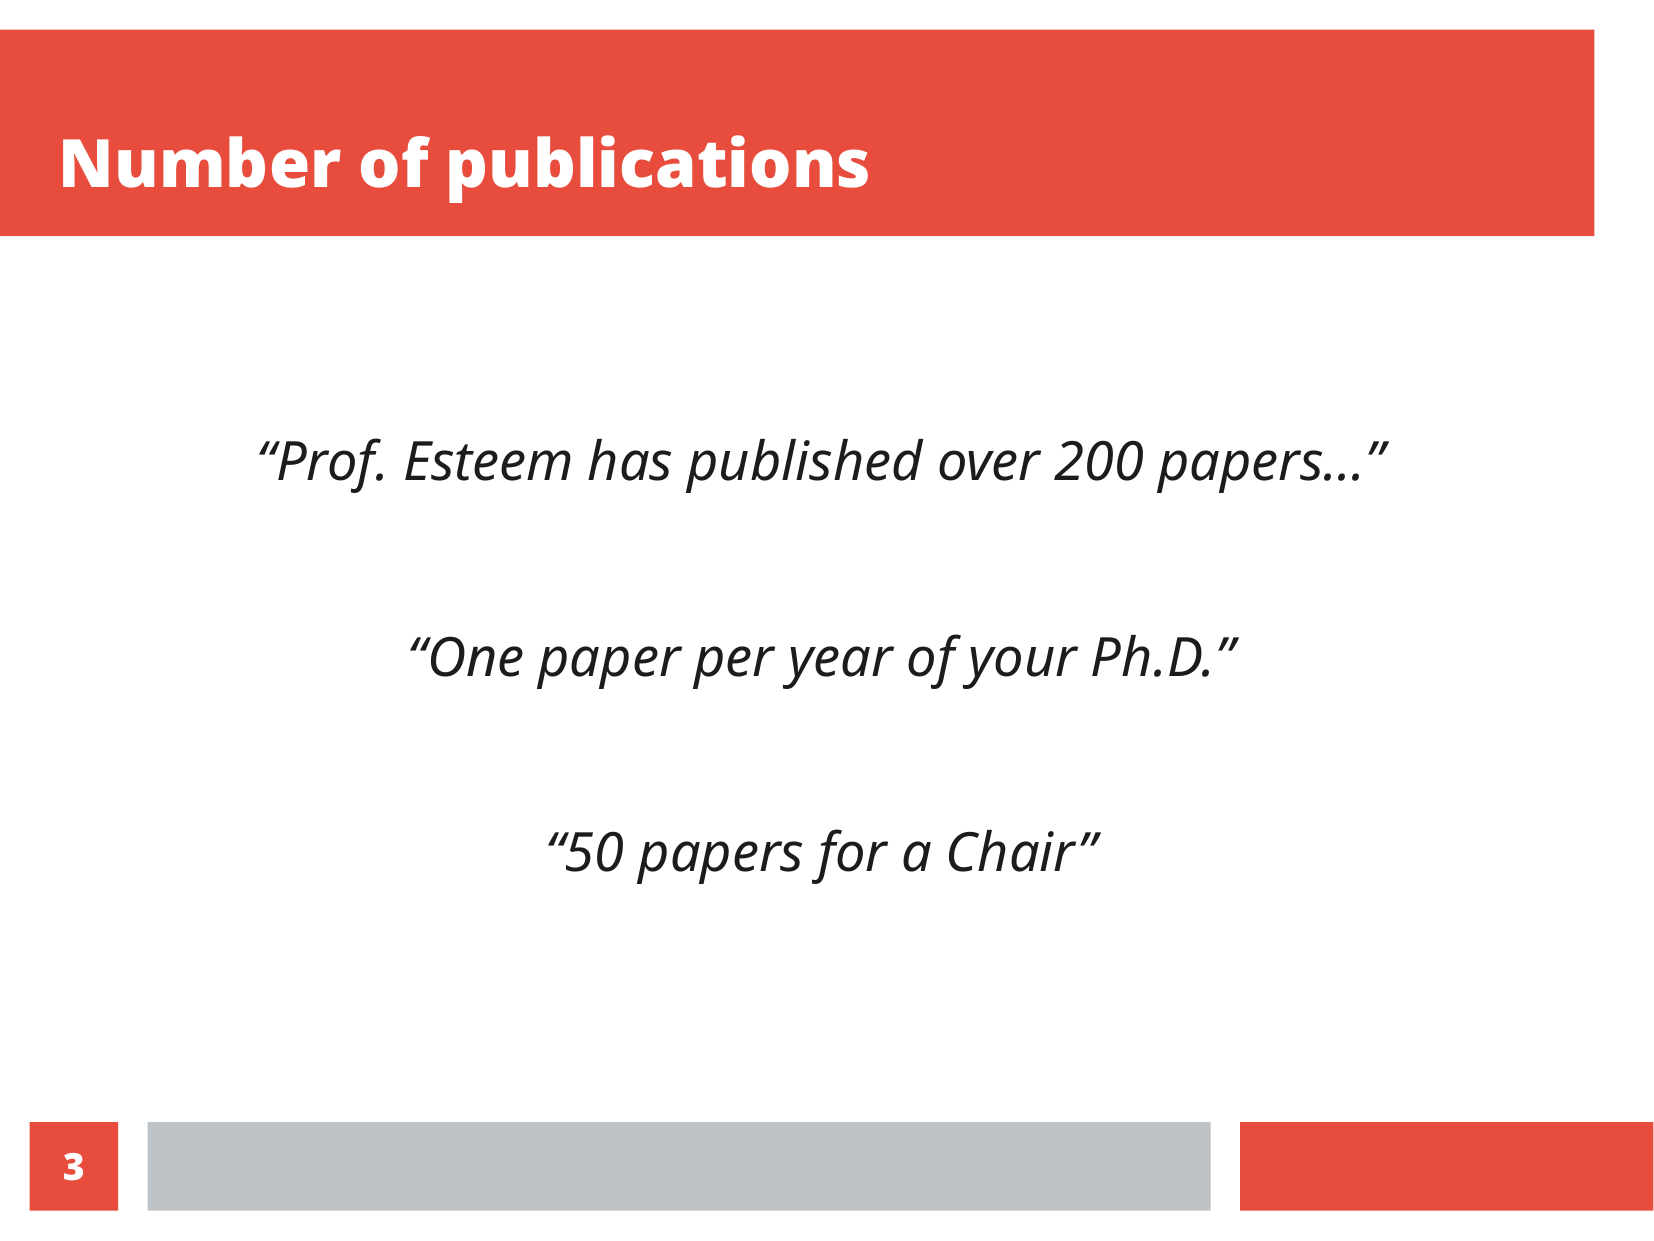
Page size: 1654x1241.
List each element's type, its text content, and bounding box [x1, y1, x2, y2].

title Number of publications [59, 59, 1595, 207]
list “Prof. Esteem has published over 200 papers...” “One paper per year of your Ph.D.” “50 papers for a Chair” [59, 324, 1565, 1093]
